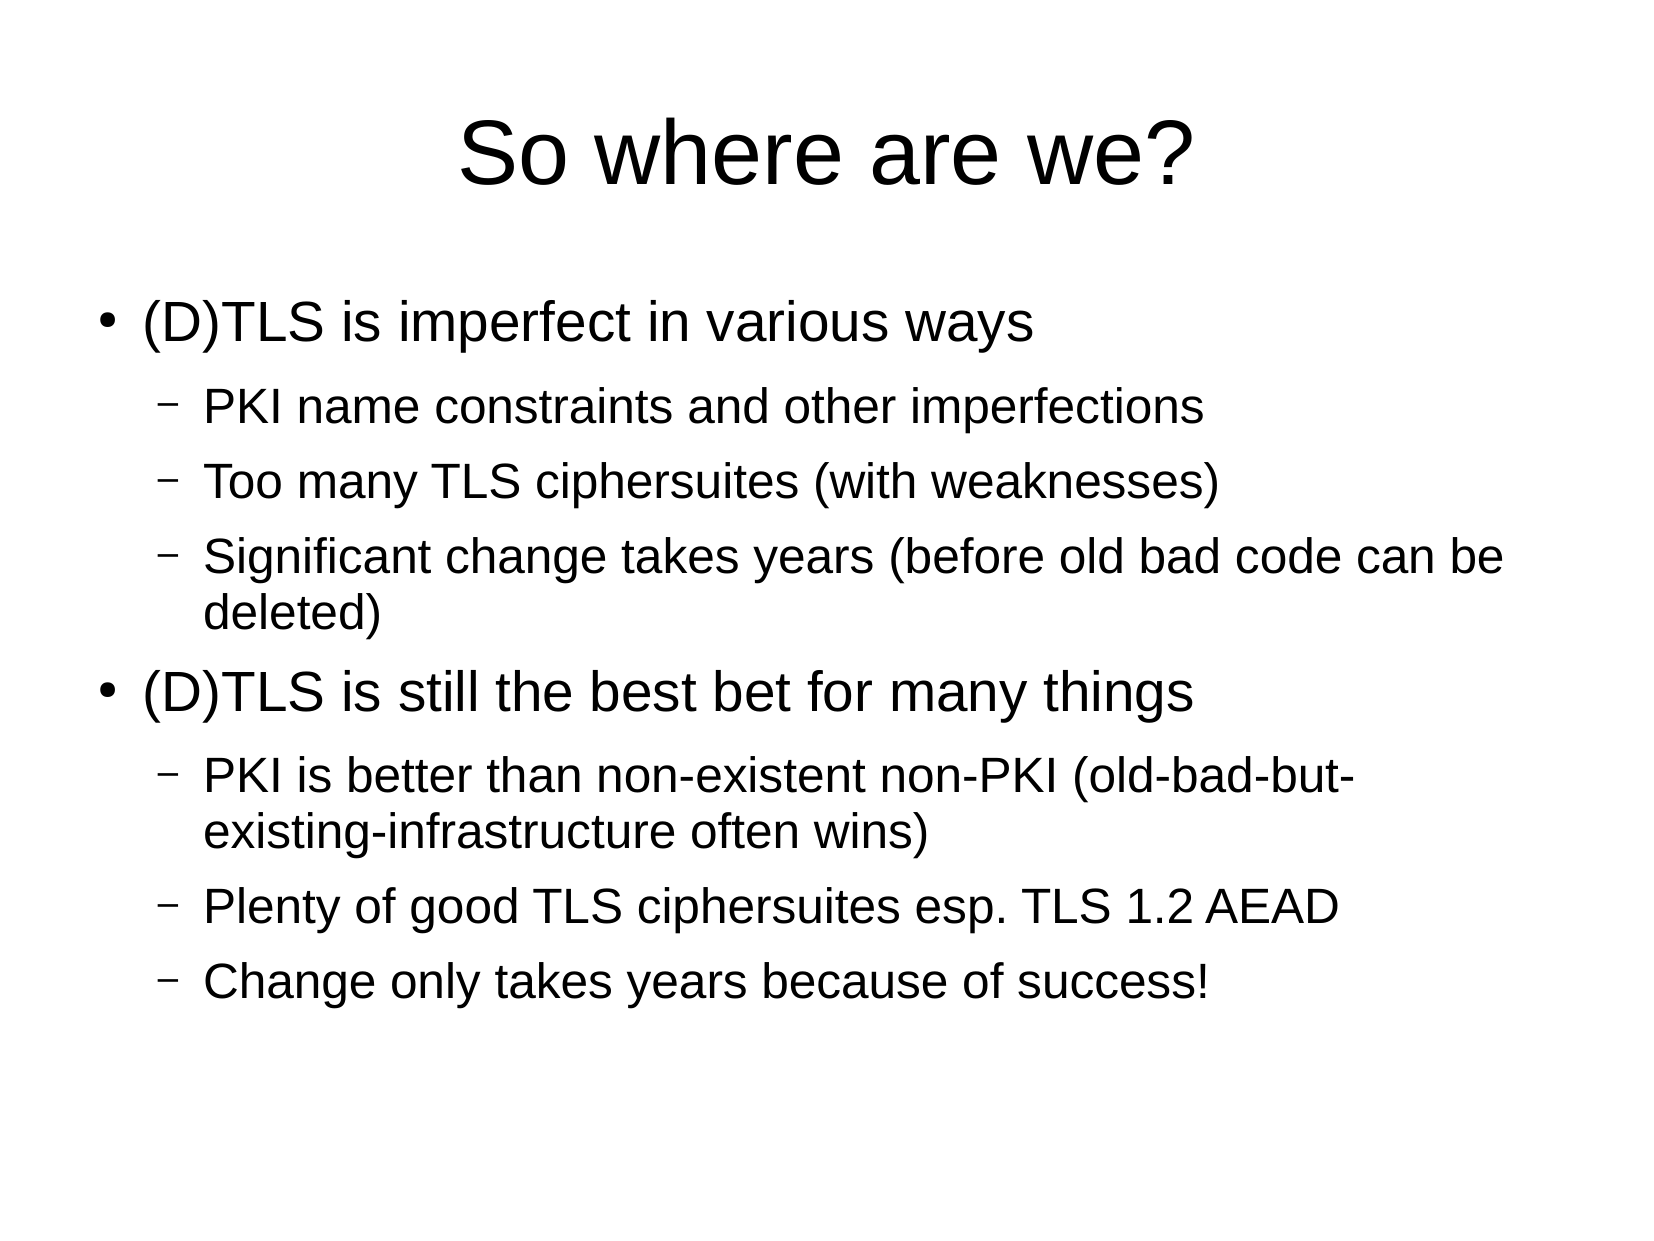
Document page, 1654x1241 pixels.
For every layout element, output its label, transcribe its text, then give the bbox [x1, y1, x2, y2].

title So where are we? [82, 49, 1571, 257]
list (D)TLS is imperfect in various ways PKI name constraints and other imperfections Too many TLS ciphersuites (with weaknesses) Significant change takes years (before old bad code can be deleted) (D)TLS is still the best bet for many things PKI is better than non-existent non-PKI (old-bad-but-existing-infrastructure often wins) Plenty of good TLS ciphersuites esp. TLS 1.2 AEAD Change only takes years because of success! [82, 290, 1538, 1010]
